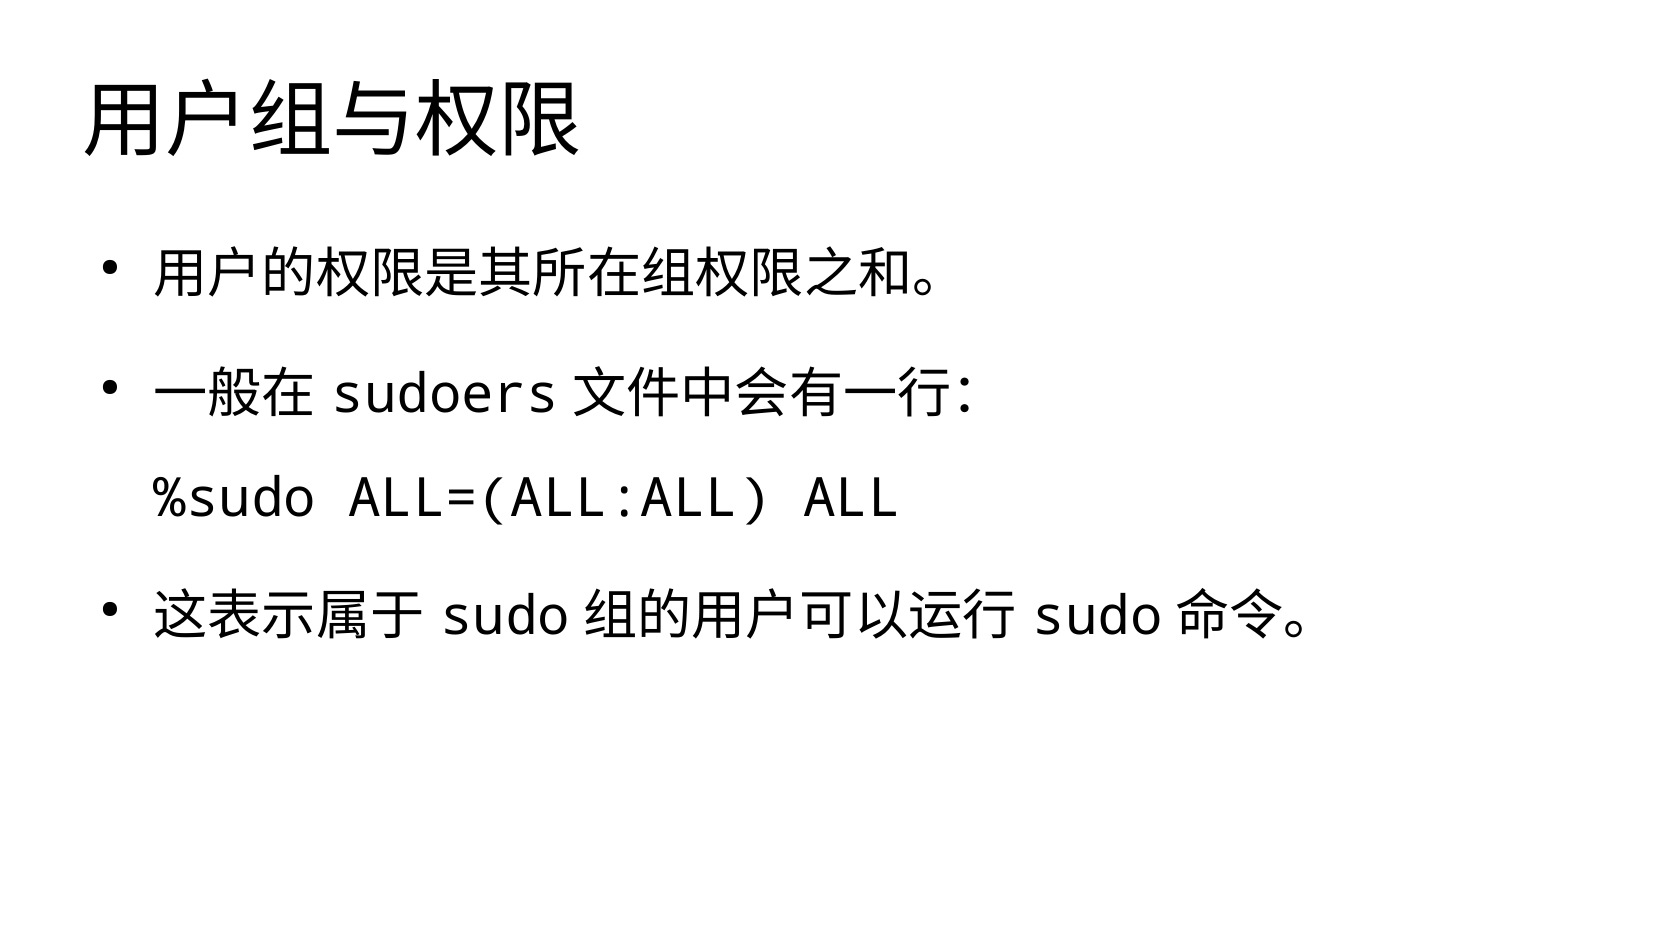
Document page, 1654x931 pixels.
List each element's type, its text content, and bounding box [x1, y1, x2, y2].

title 用户组与权限 [82, 37, 1571, 189]
list 用户的权限是其所在组权限之和。 一般在sudoers文件中会有一行： %sudo ALL=(ALL:ALL) ALL 这表示属于sudo组的用户可以运行sudo命令。 [82, 217, 1571, 758]
